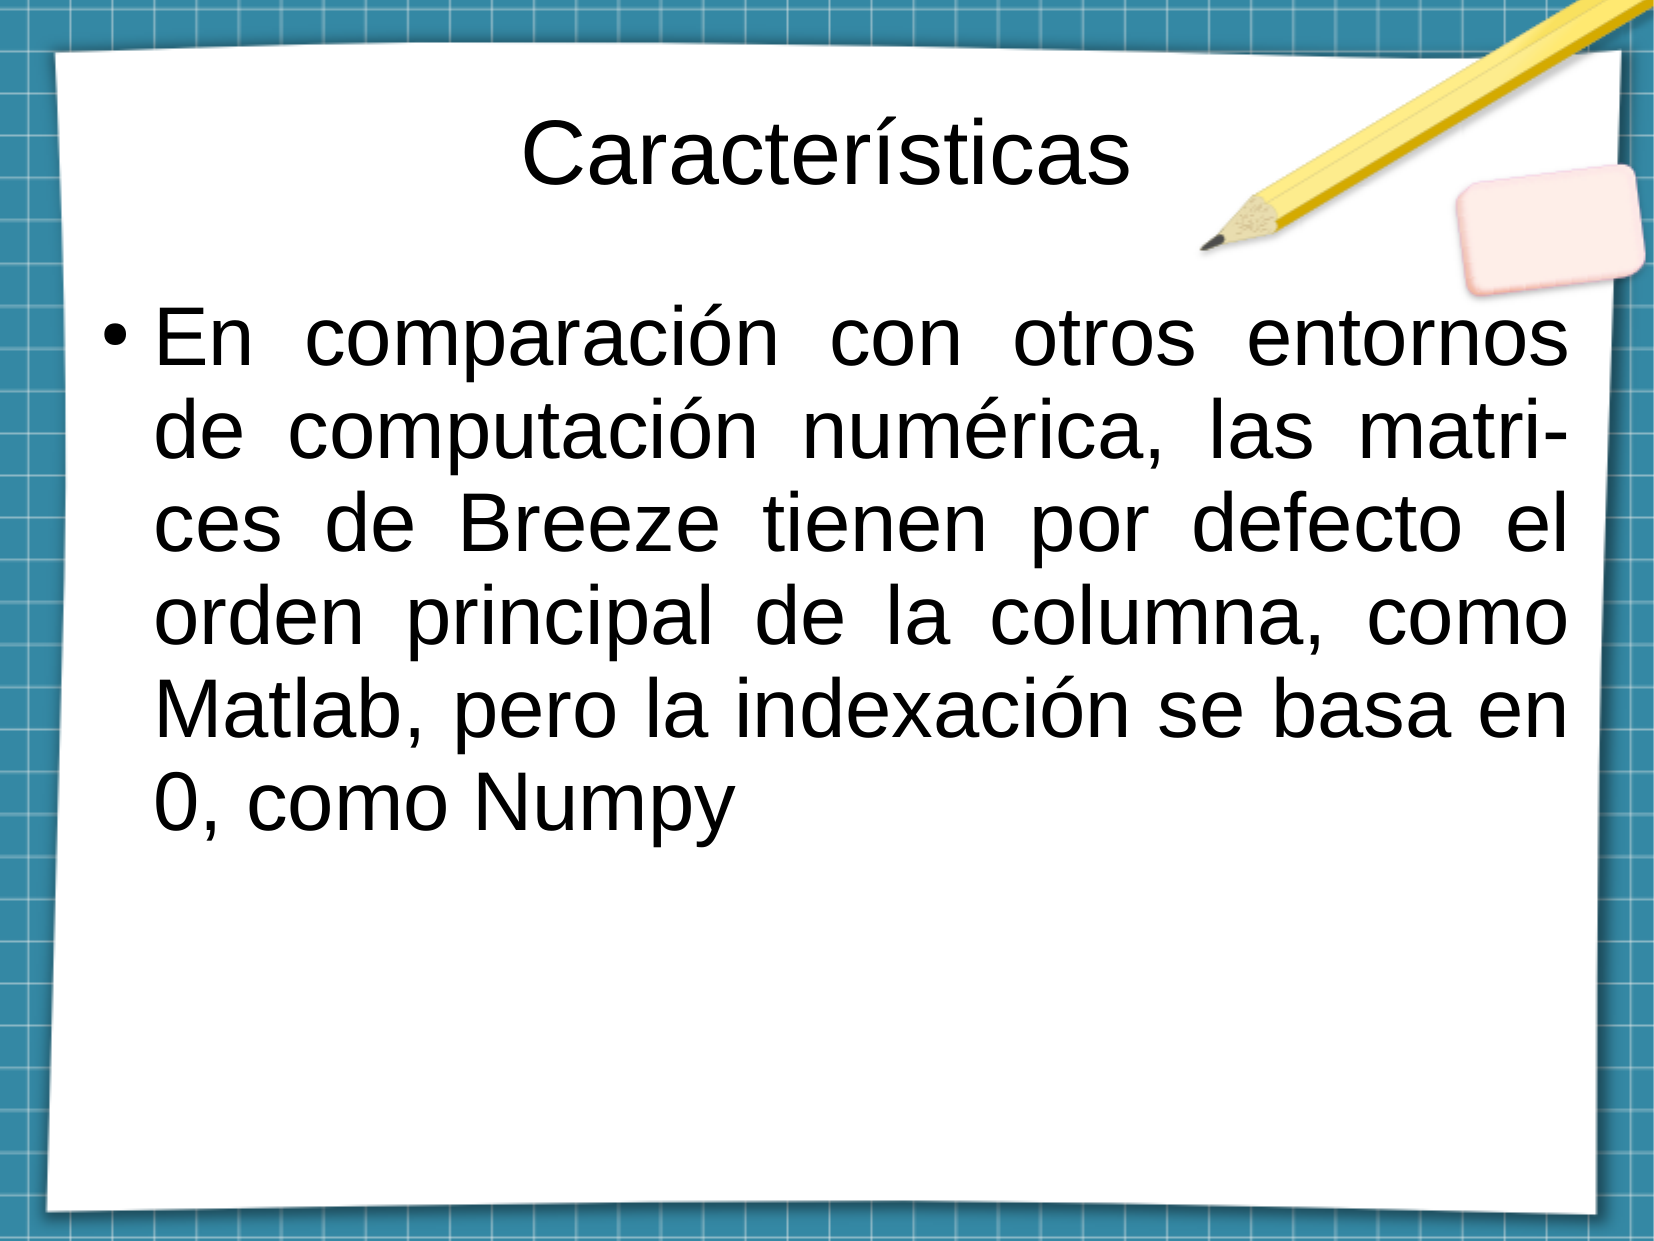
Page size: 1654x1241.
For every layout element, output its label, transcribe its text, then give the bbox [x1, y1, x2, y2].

picture [0, 0, 1654, 1241]
list En comparación con otros entornos de computación numérica, las matri-ces de Breeze tienen por defecto el orden principal de la columna, como Matlab, pero la indexación se basa en 0, como Numpy [82, 290, 1571, 1010]
title Características [82, 49, 1571, 257]
